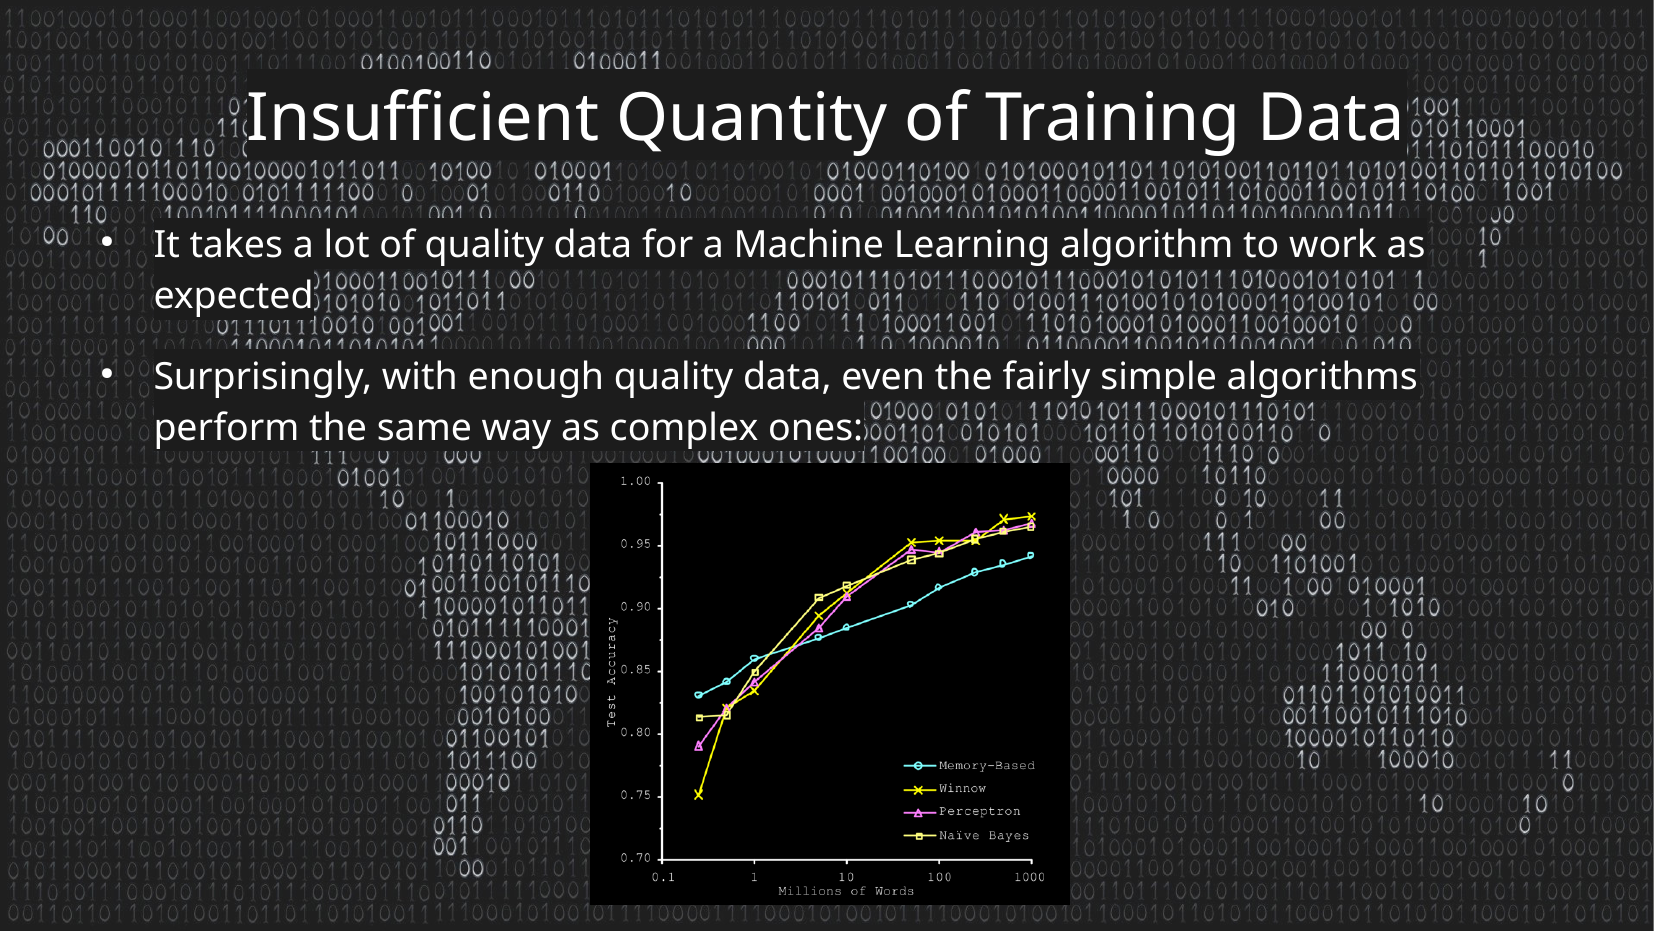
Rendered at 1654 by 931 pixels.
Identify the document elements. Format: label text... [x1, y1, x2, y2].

list It takes a lot of quality data for a Machine Learning algorithm to work as expected Surprisingly, with enough quality data, even the fairly simple algorithms perform the same way as complex ones: [82, 217, 1571, 758]
title Insufficient Quantity of Training Data [82, 31, 1571, 198]
picture [0, 0, 1654, 931]
